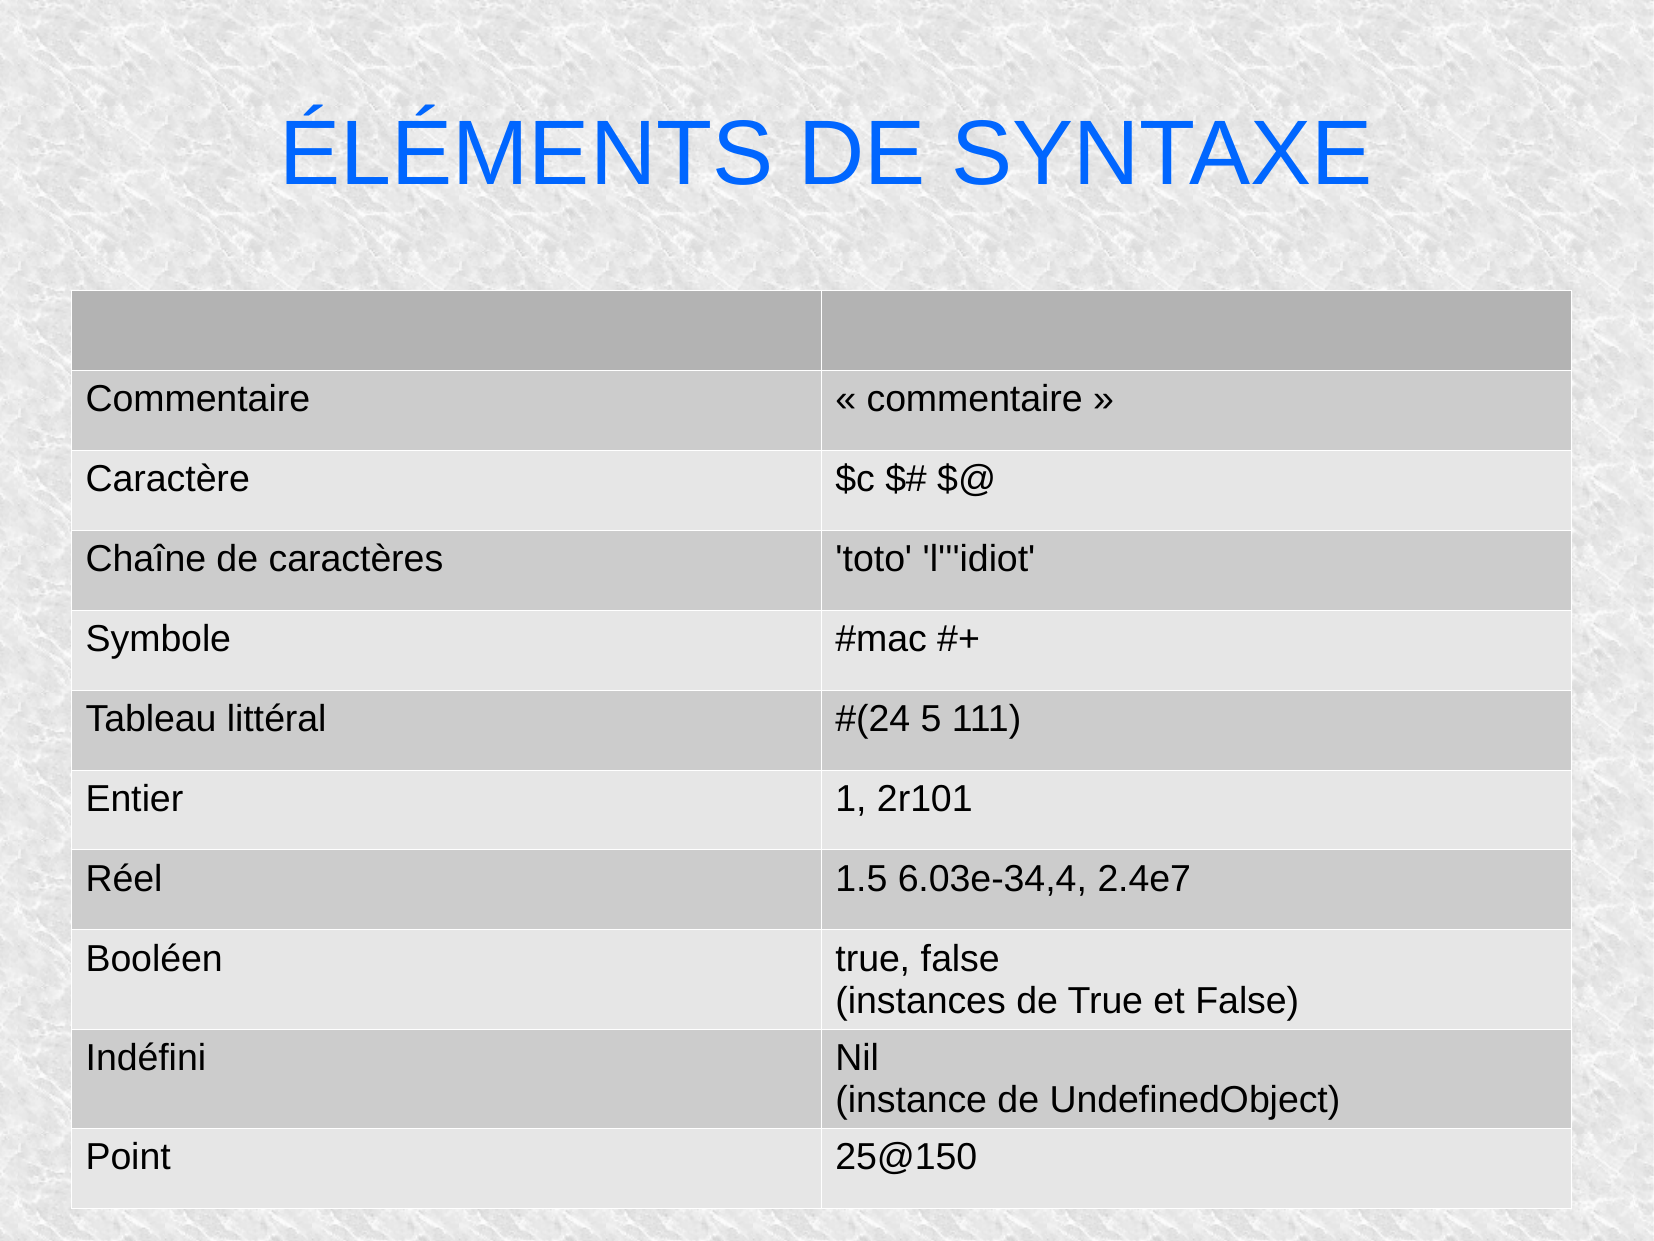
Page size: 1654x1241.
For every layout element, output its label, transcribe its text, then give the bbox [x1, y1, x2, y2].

table_cell Réel [72, 850, 821, 929]
title ÉLÉMENTS DE SYNTAXE [82, 49, 1571, 257]
table_cell 25@150 [822, 1129, 1571, 1208]
table_cell 'toto' 'l'''idiot' [822, 531, 1571, 610]
table_cell Symbole [72, 611, 821, 690]
table_cell Chaîne de caractères [72, 531, 821, 610]
table_cell Nil (instance de UndefinedObject) [822, 1030, 1571, 1128]
table_cell Commentaire [72, 371, 821, 450]
table_cell Entier [72, 771, 821, 849]
picture [0, 0, 1654, 1241]
table_header [822, 291, 1571, 370]
table_cell 1.5 6.03e-34,4, 2.4e7 [822, 850, 1571, 929]
table_cell $c $# $@ [822, 451, 1571, 530]
table_cell true, false (instances de True et False) [822, 930, 1571, 1029]
table_cell #mac #+ [822, 611, 1571, 690]
table_cell #(24 5 111) [822, 691, 1571, 770]
table_header [72, 291, 821, 370]
table_cell Booléen [72, 930, 821, 1029]
table_cell Point [72, 1129, 821, 1208]
table_cell « commentaire » [822, 371, 1571, 450]
table_cell Indéfini [72, 1030, 821, 1128]
table_cell Caractère [72, 451, 821, 530]
table_cell 1, 2r101 [822, 771, 1571, 849]
table_cell Tableau littéral [72, 691, 821, 770]
